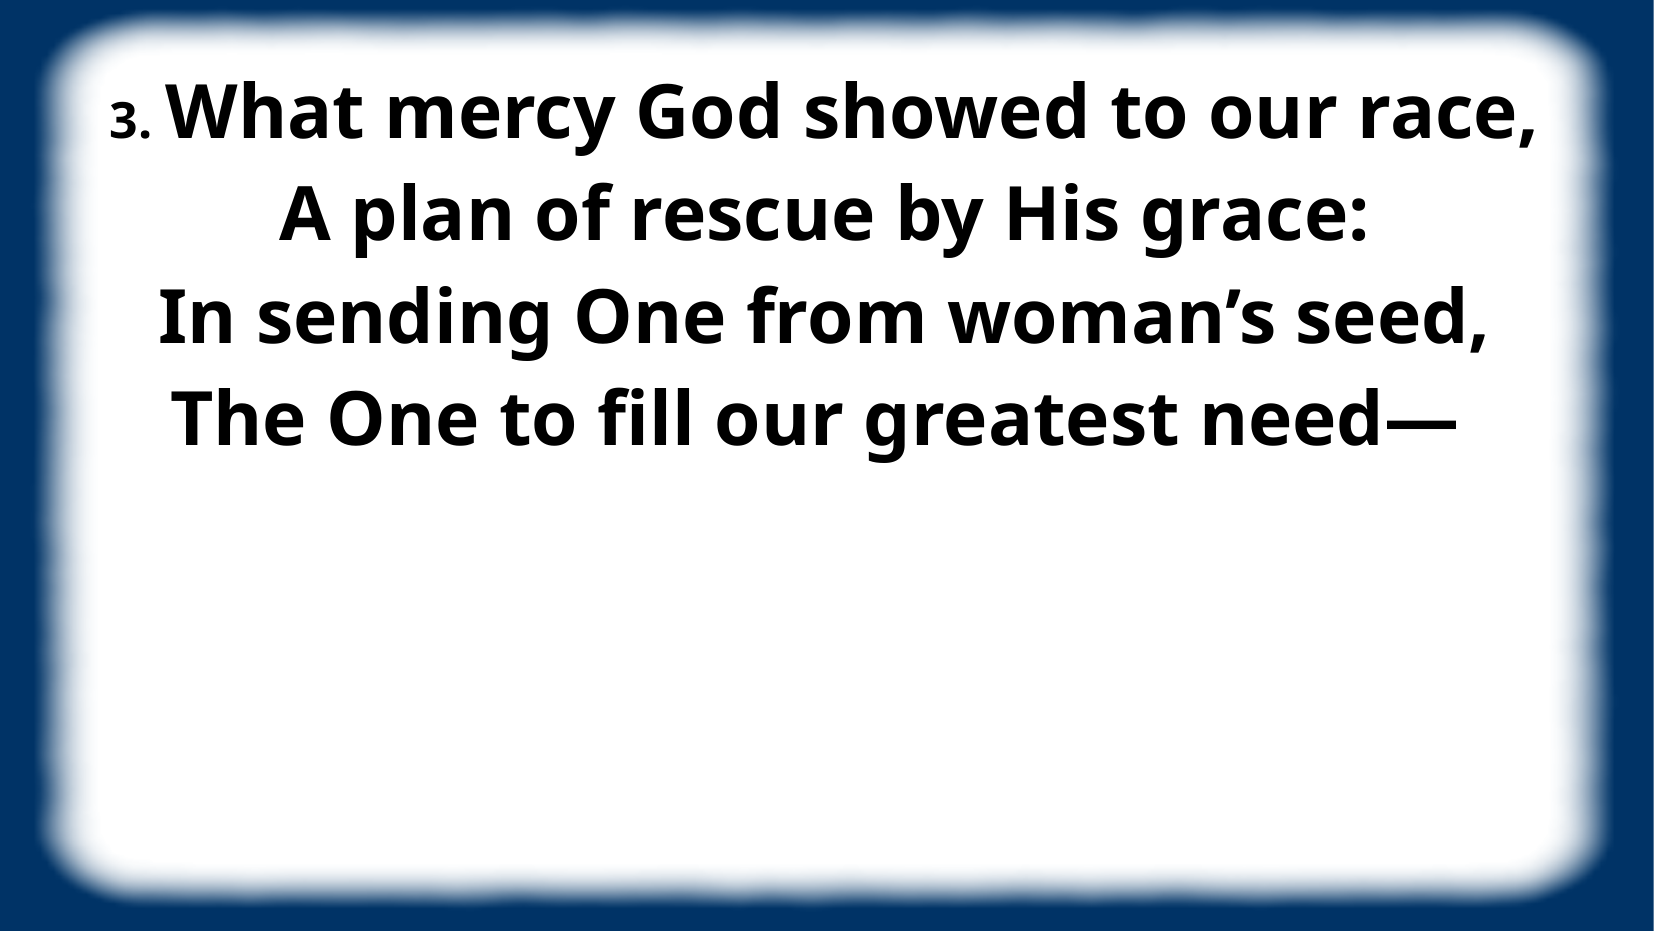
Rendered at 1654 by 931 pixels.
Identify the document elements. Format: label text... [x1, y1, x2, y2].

text_box 3. What mercy God showed to our race, A plan of rescue by His grace: In sending One from woman’s seed, The One to fill our greatest need— [90, 50, 1561, 466]
picture [0, 0, 1654, 931]
